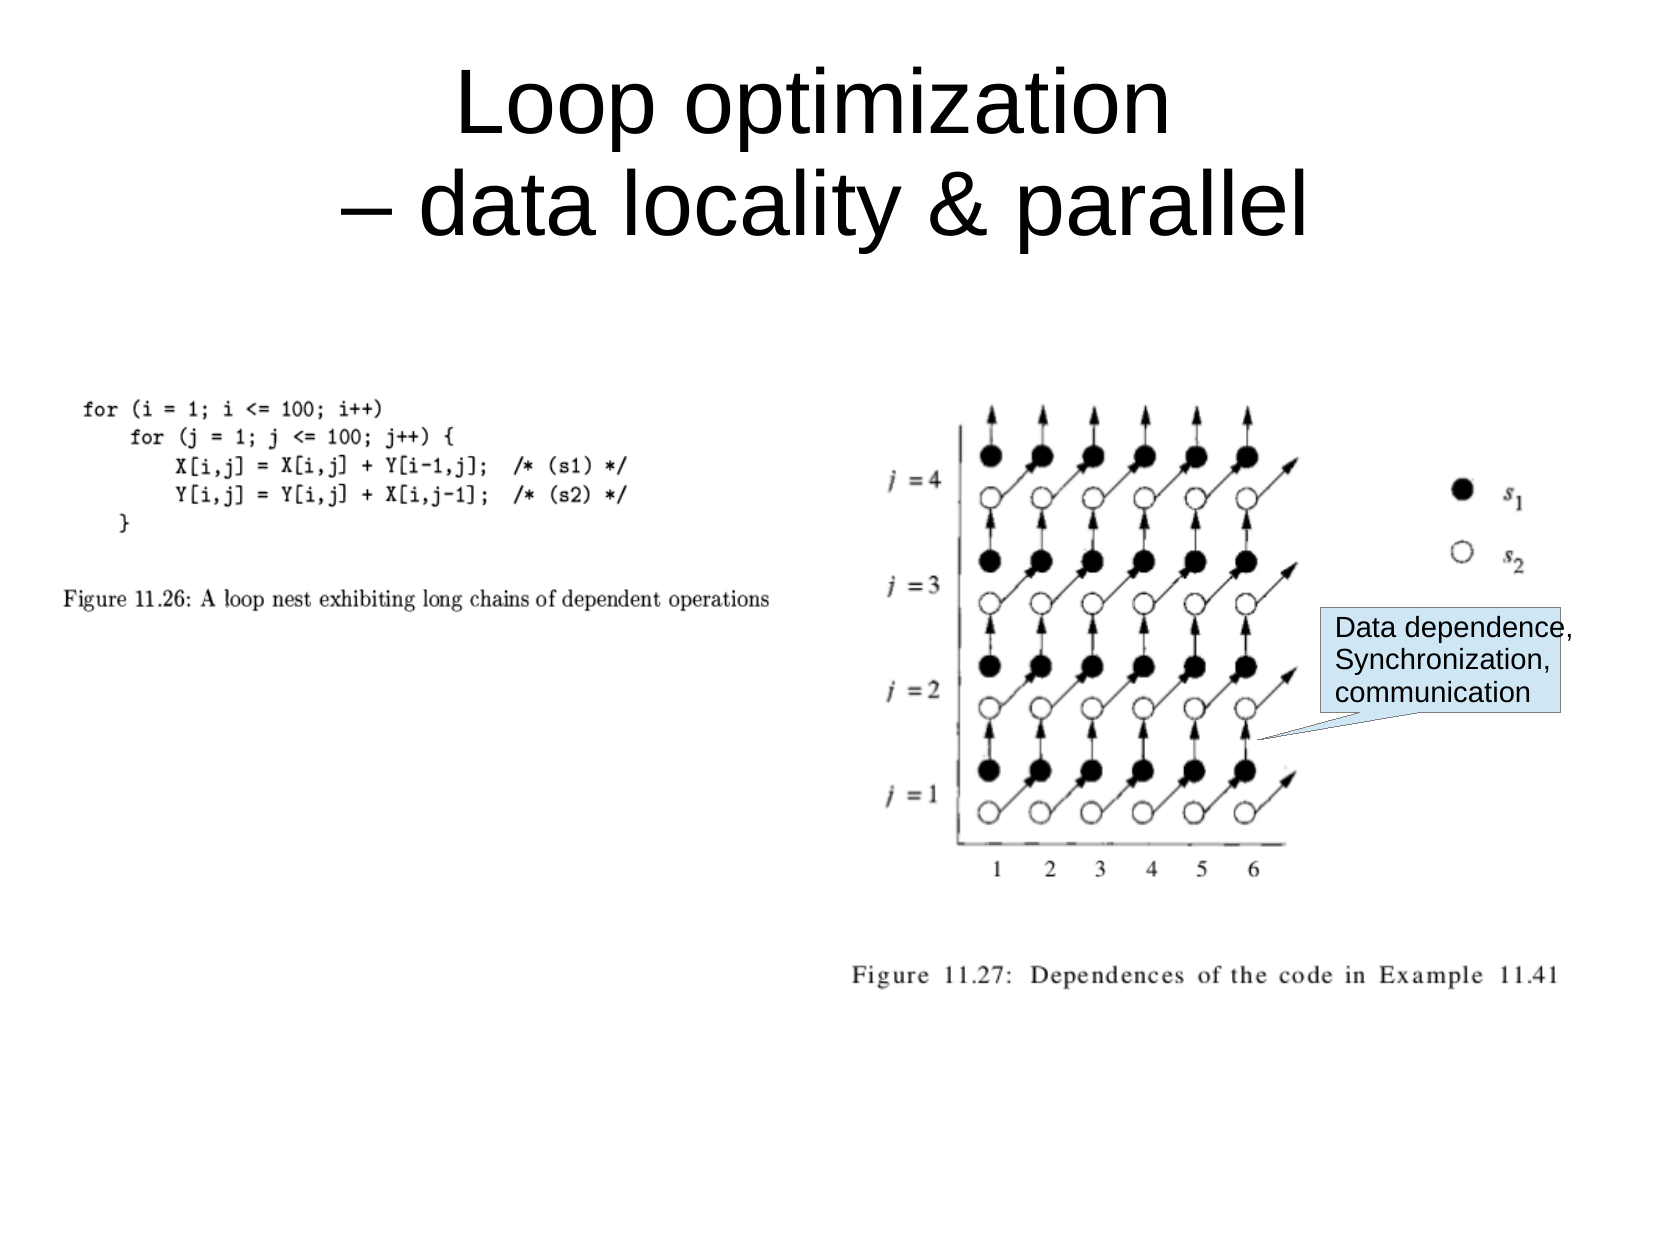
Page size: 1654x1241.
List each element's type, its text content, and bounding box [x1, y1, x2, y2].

picture [807, 377, 1594, 1013]
text_box Data dependence, Synchronization, communication [1257, 607, 1561, 740]
title Loop optimization – data locality & parallel [82, 49, 1571, 257]
picture [45, 389, 781, 624]
